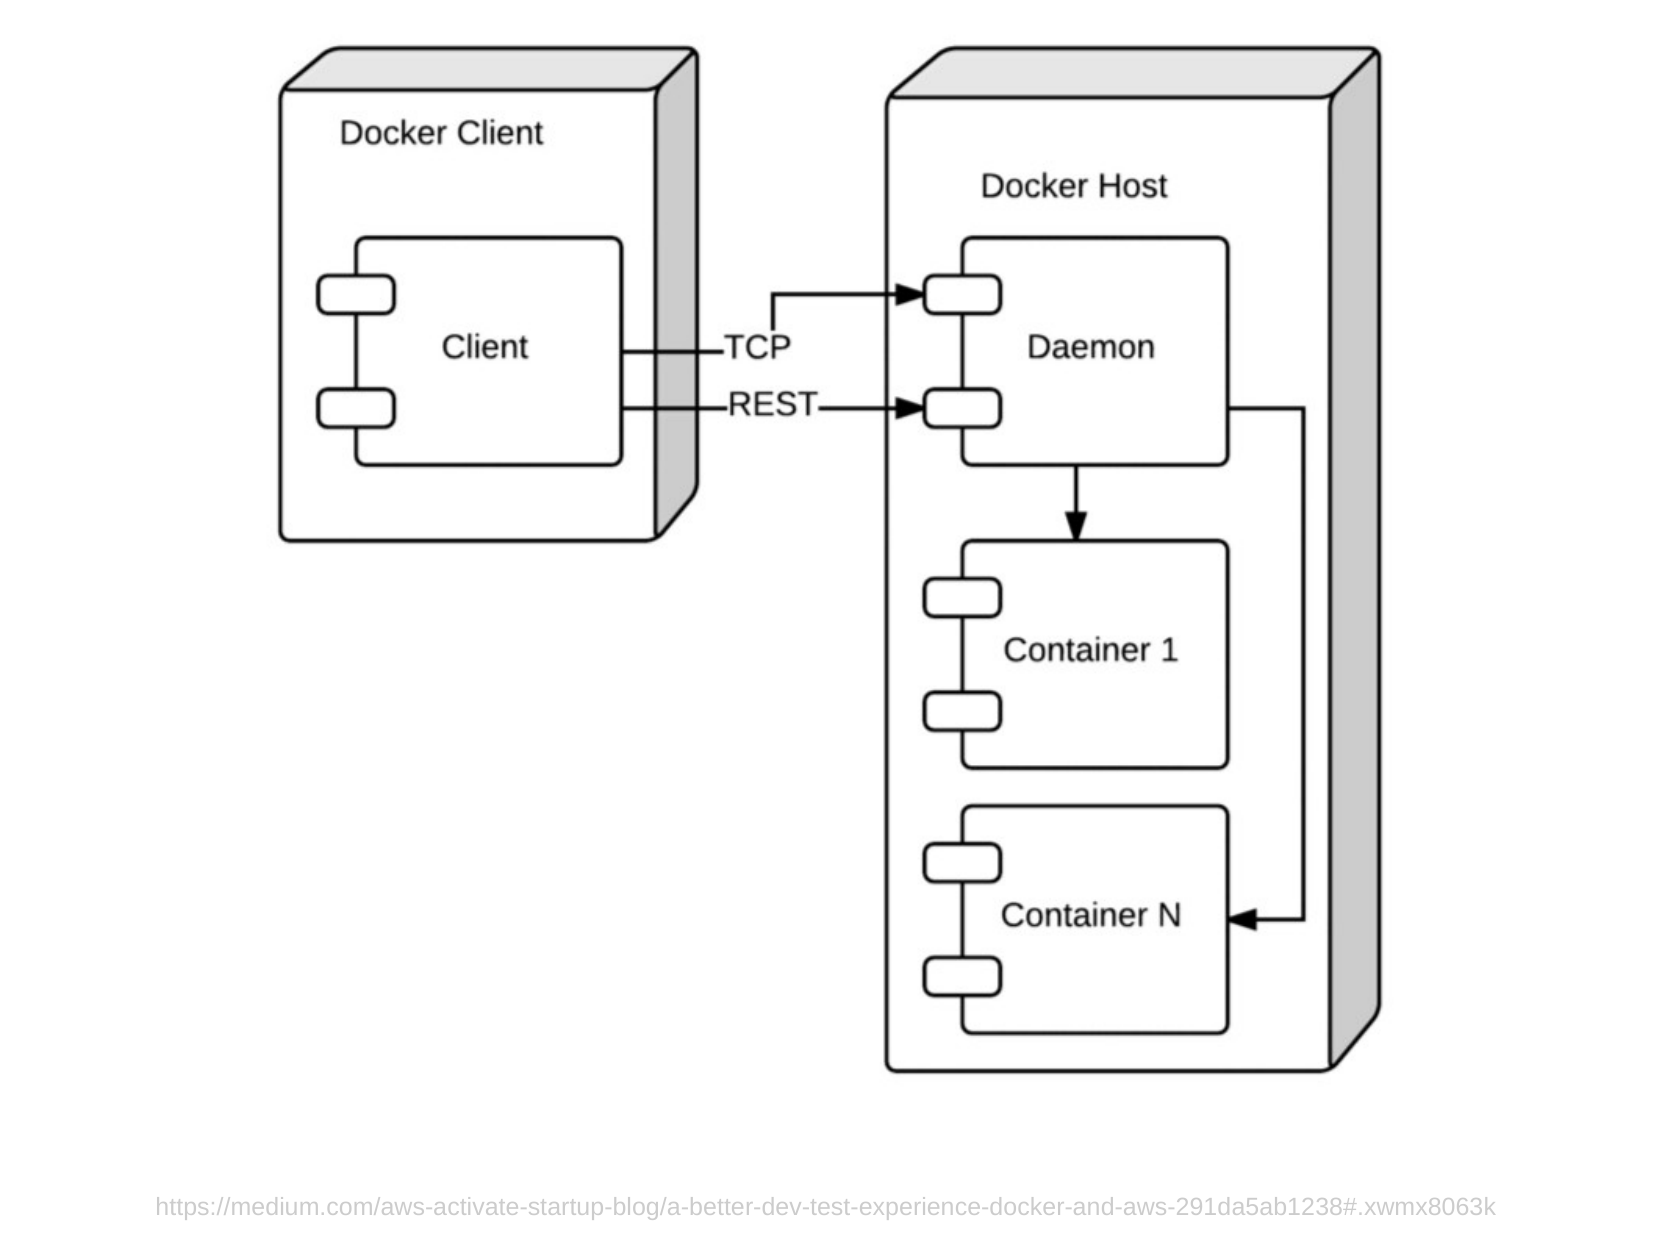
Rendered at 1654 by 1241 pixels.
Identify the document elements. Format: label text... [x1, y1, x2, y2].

picture [205, 0, 1456, 1147]
text_box https://medium.com/aws-activate-startup-blog/a-better-dev-test-experience-docker-and-aws-291da5ab1238#.xwmx8063k [140, 1185, 1513, 1228]
